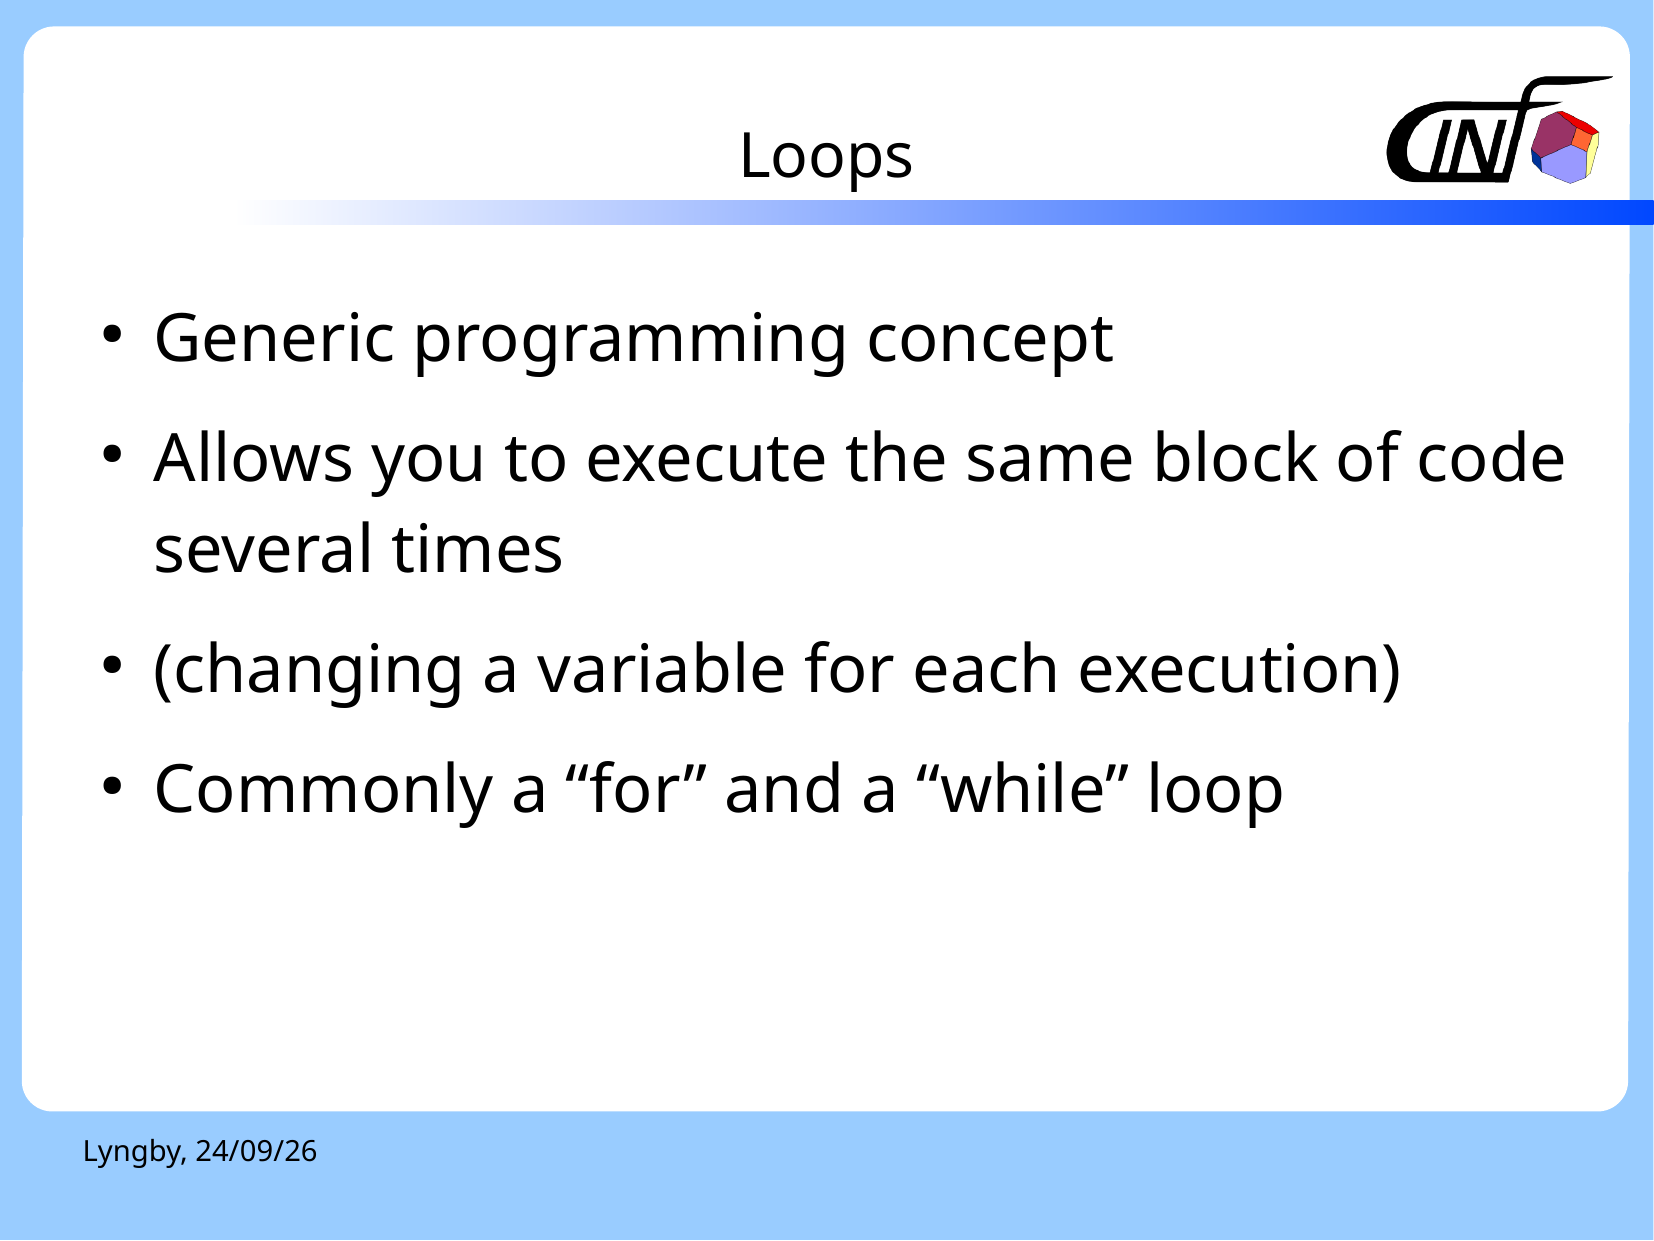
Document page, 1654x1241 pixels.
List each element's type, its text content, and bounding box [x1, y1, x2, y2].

list Generic programming concept Allows you to execute the same block of code several times (changing a variable for each execution) Commonly a “for” and a “while” loop [82, 290, 1571, 1010]
title Loops [82, 49, 1571, 257]
picture [1571, 76, 1613, 184]
